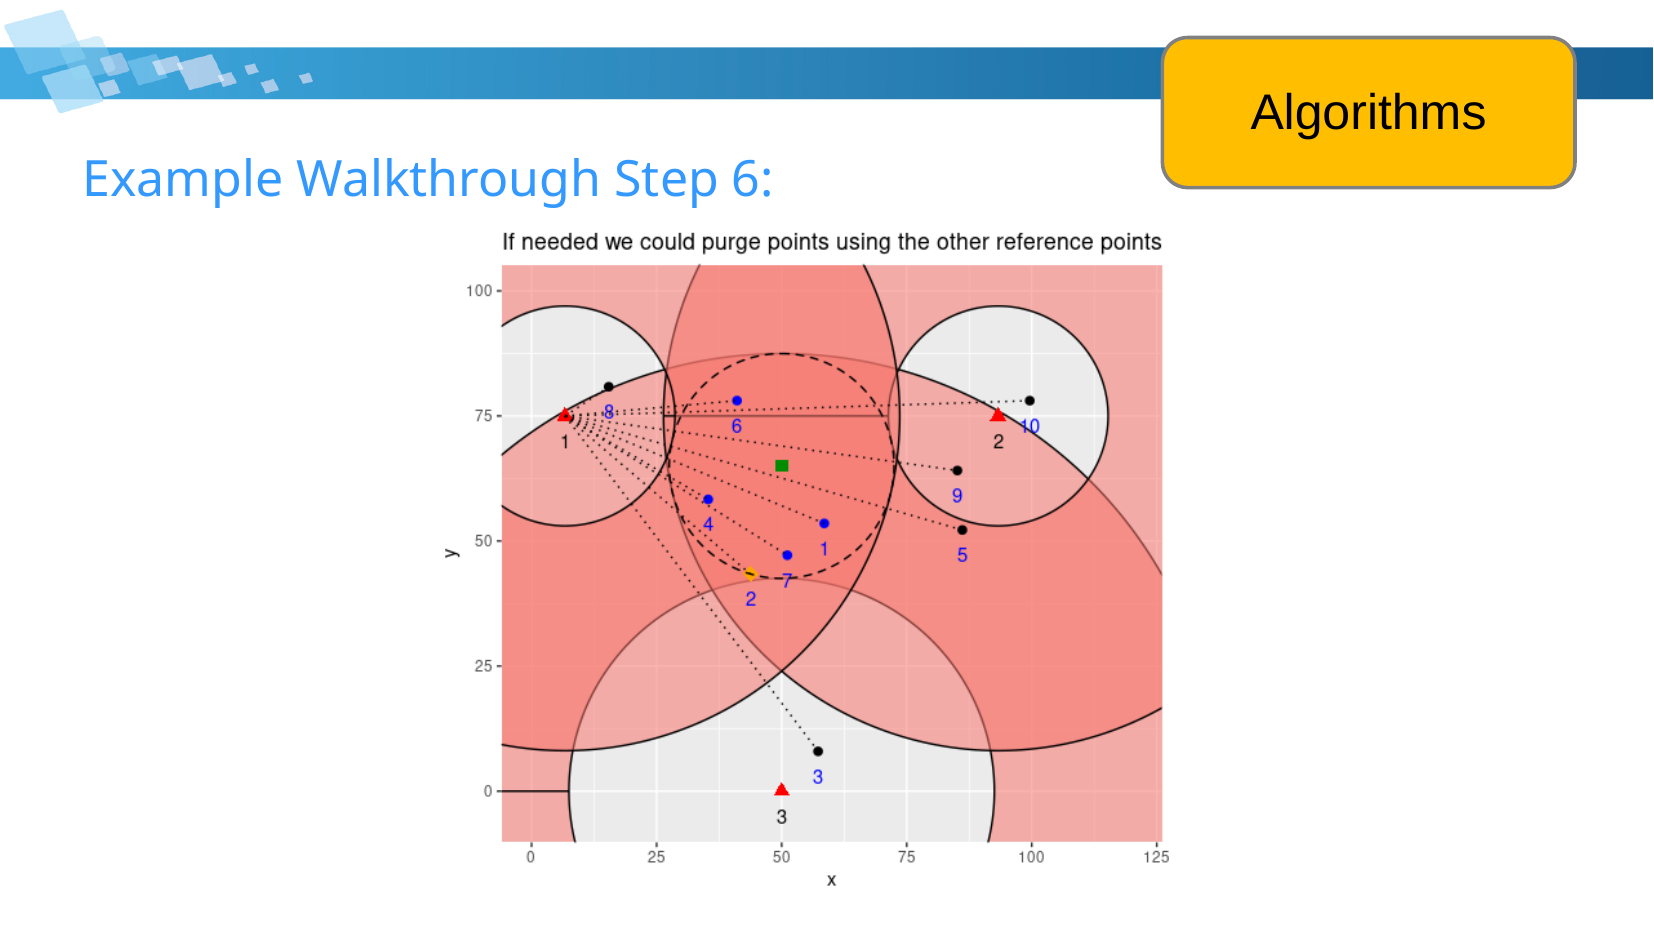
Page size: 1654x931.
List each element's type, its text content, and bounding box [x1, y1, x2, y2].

text_box Algorithms [1162, 37, 1576, 188]
title Example Walkthrough Step 6: [82, 99, 1571, 255]
picture [0, 0, 1653, 929]
